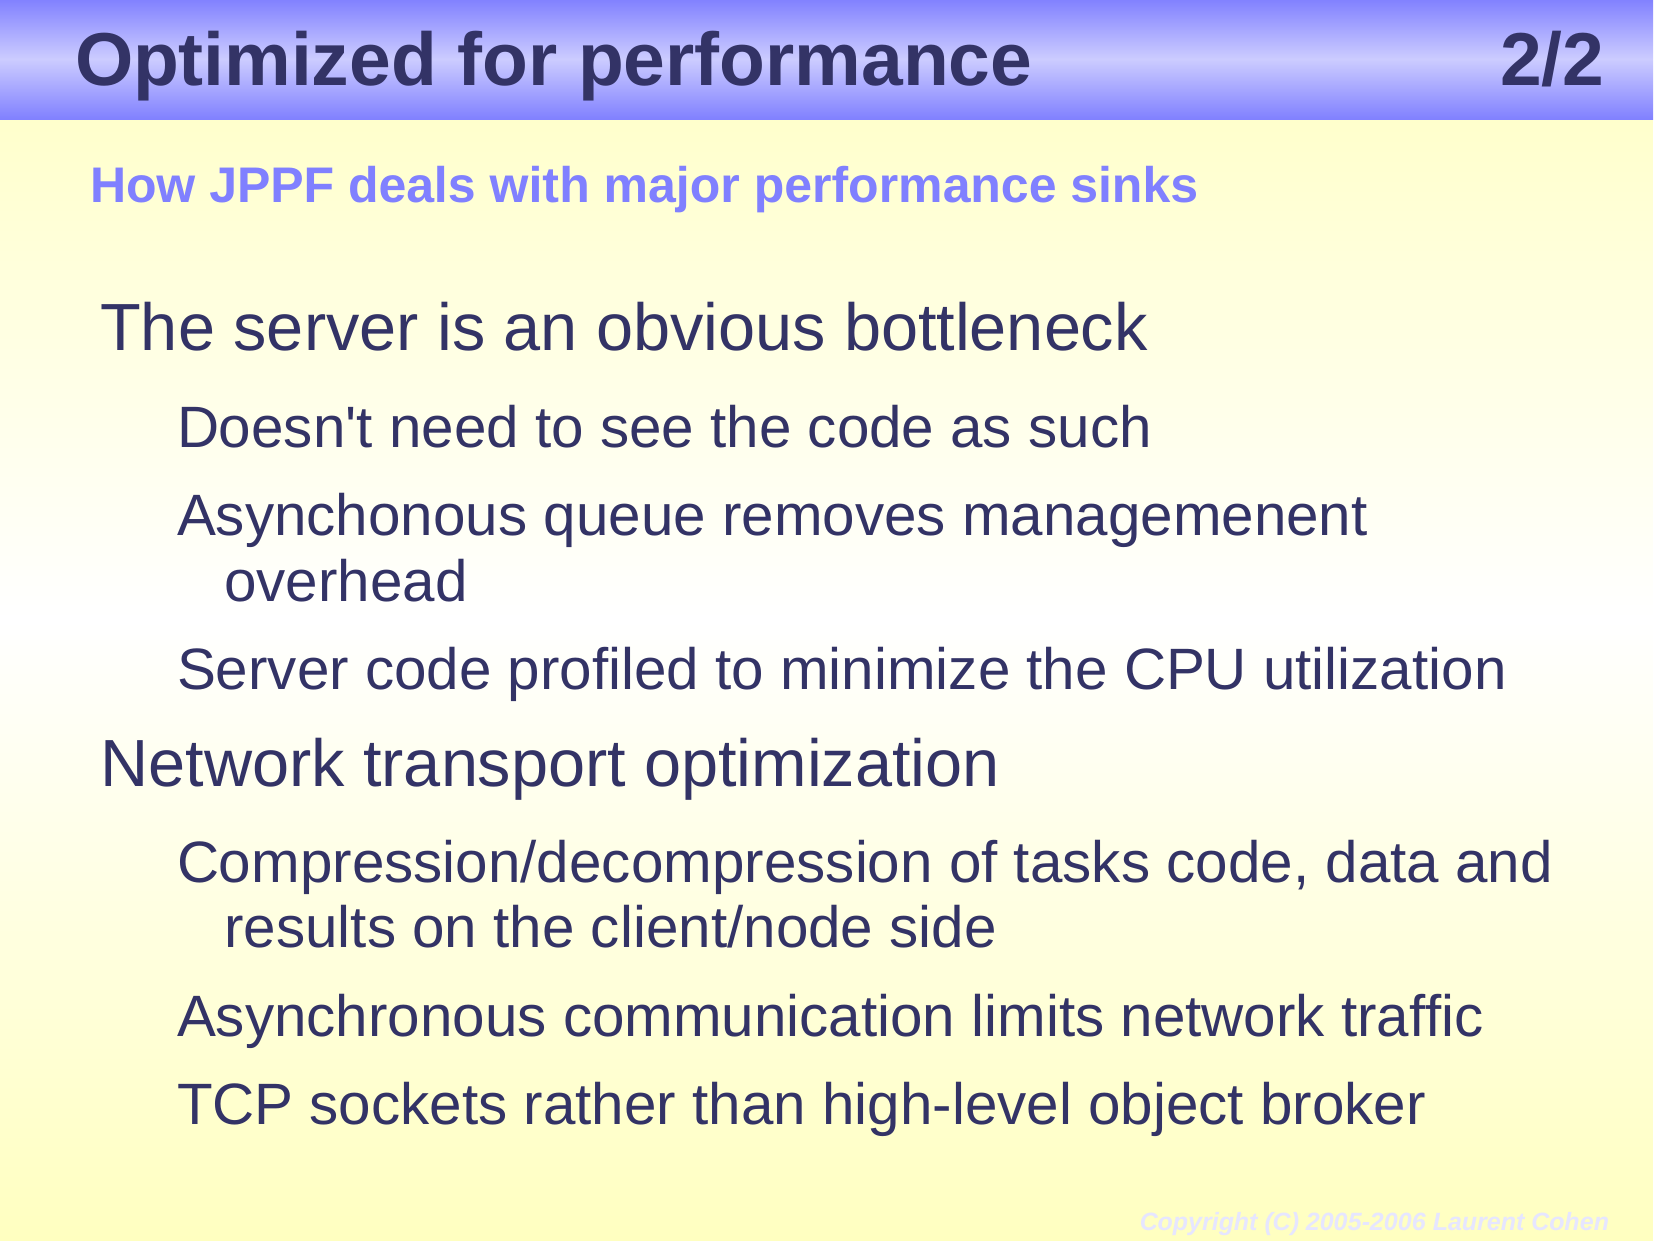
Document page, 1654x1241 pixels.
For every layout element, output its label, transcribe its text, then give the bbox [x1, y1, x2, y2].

list The server is an obvious bottleneck Doesn't need to see the code as such Asynchonous queue removes managemenent overhead Server code profiled to minimize the CPU utilization Network transport optimization Compression/decompression of tasks code, data and results on the client/node side Asynchronous communication limits network traffic TCP sockets rather than high-level object broker [82, 290, 1571, 1182]
text_box How JPPF deals with major performance sinks [75, 149, 1388, 225]
title Optimized for performance 2/2 [0, 0, 1653, 120]
